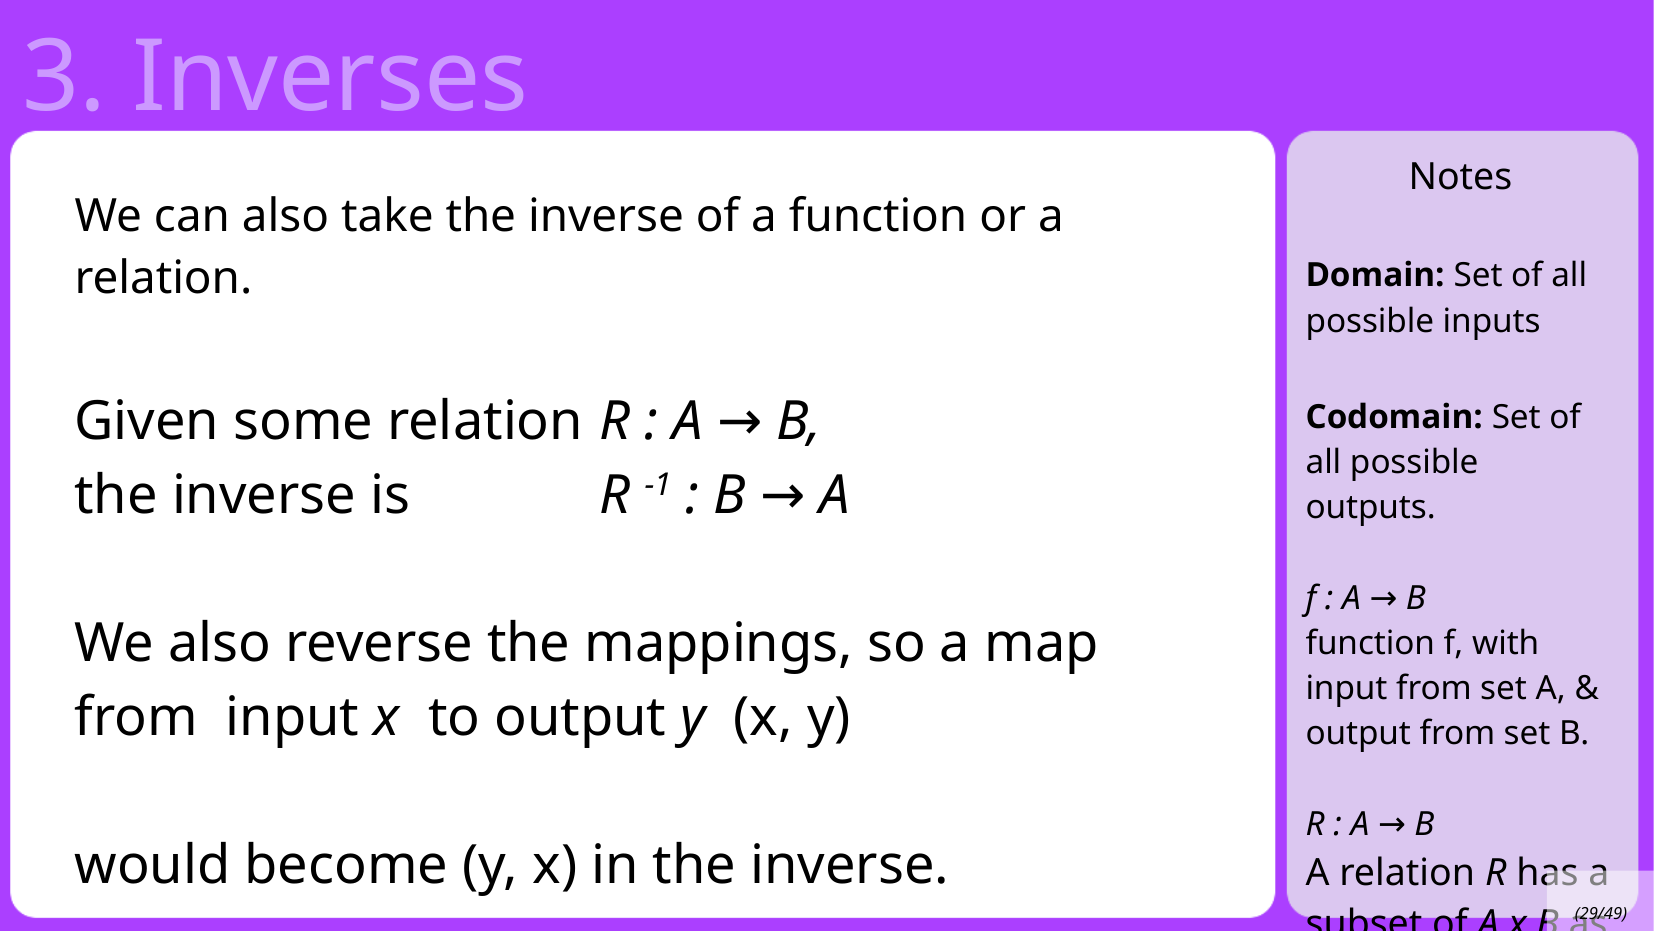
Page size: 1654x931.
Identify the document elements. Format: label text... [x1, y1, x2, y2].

text_box We can also take the inverse of a function or a relation. Given some relation R : A → B, the inverse is R -1 : B → A We also reverse the mappings, so a map from input x to output y (x, y) would become (y, x) in the inverse. [74, 182, 1234, 721]
text_box Notes Domain: Set of all possible inputs Codomain: Set of all possible outputs. f : A → B function f, with input from set A, & output from set B. R : A → B A relation R has a subset of A x B as its rule. [1290, 141, 1631, 819]
picture [1437, 918, 1449, 931]
text_box (<number>/49) [1546, 877, 1654, 931]
picture [1485, 913, 1492, 925]
picture [1352, 918, 1364, 931]
picture [1393, 918, 1403, 924]
picture [0, 0, 1654, 931]
title 3. Inverses [22, 13, 1511, 130]
